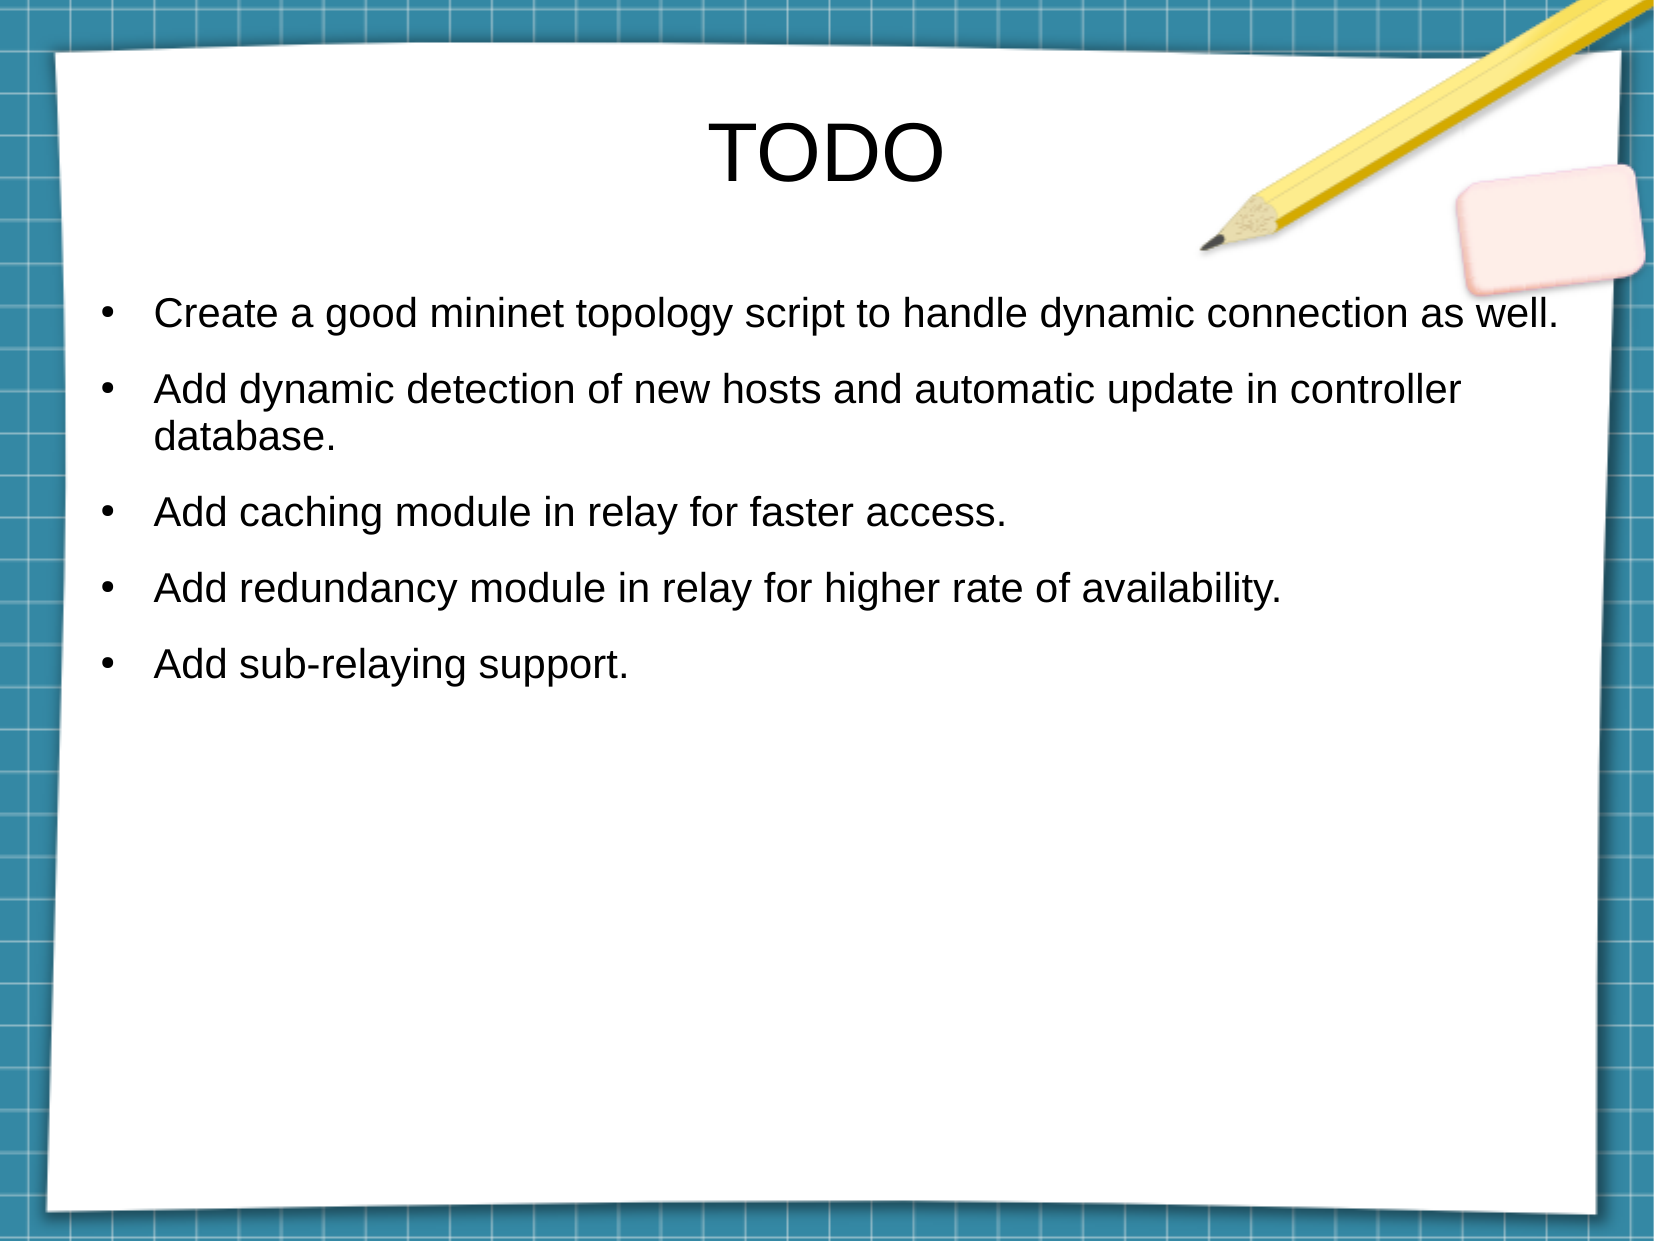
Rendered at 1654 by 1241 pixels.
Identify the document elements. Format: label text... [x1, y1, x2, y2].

list Create a good mininet topology script to handle dynamic connection as well. Add dynamic detection of new hosts and automatic update in controller database. Add caching module in relay for faster access. Add redundancy module in relay for higher rate of availability. Add sub-relaying support. [82, 290, 1571, 1010]
title TODO [82, 49, 1571, 257]
picture [0, 0, 1654, 1241]
